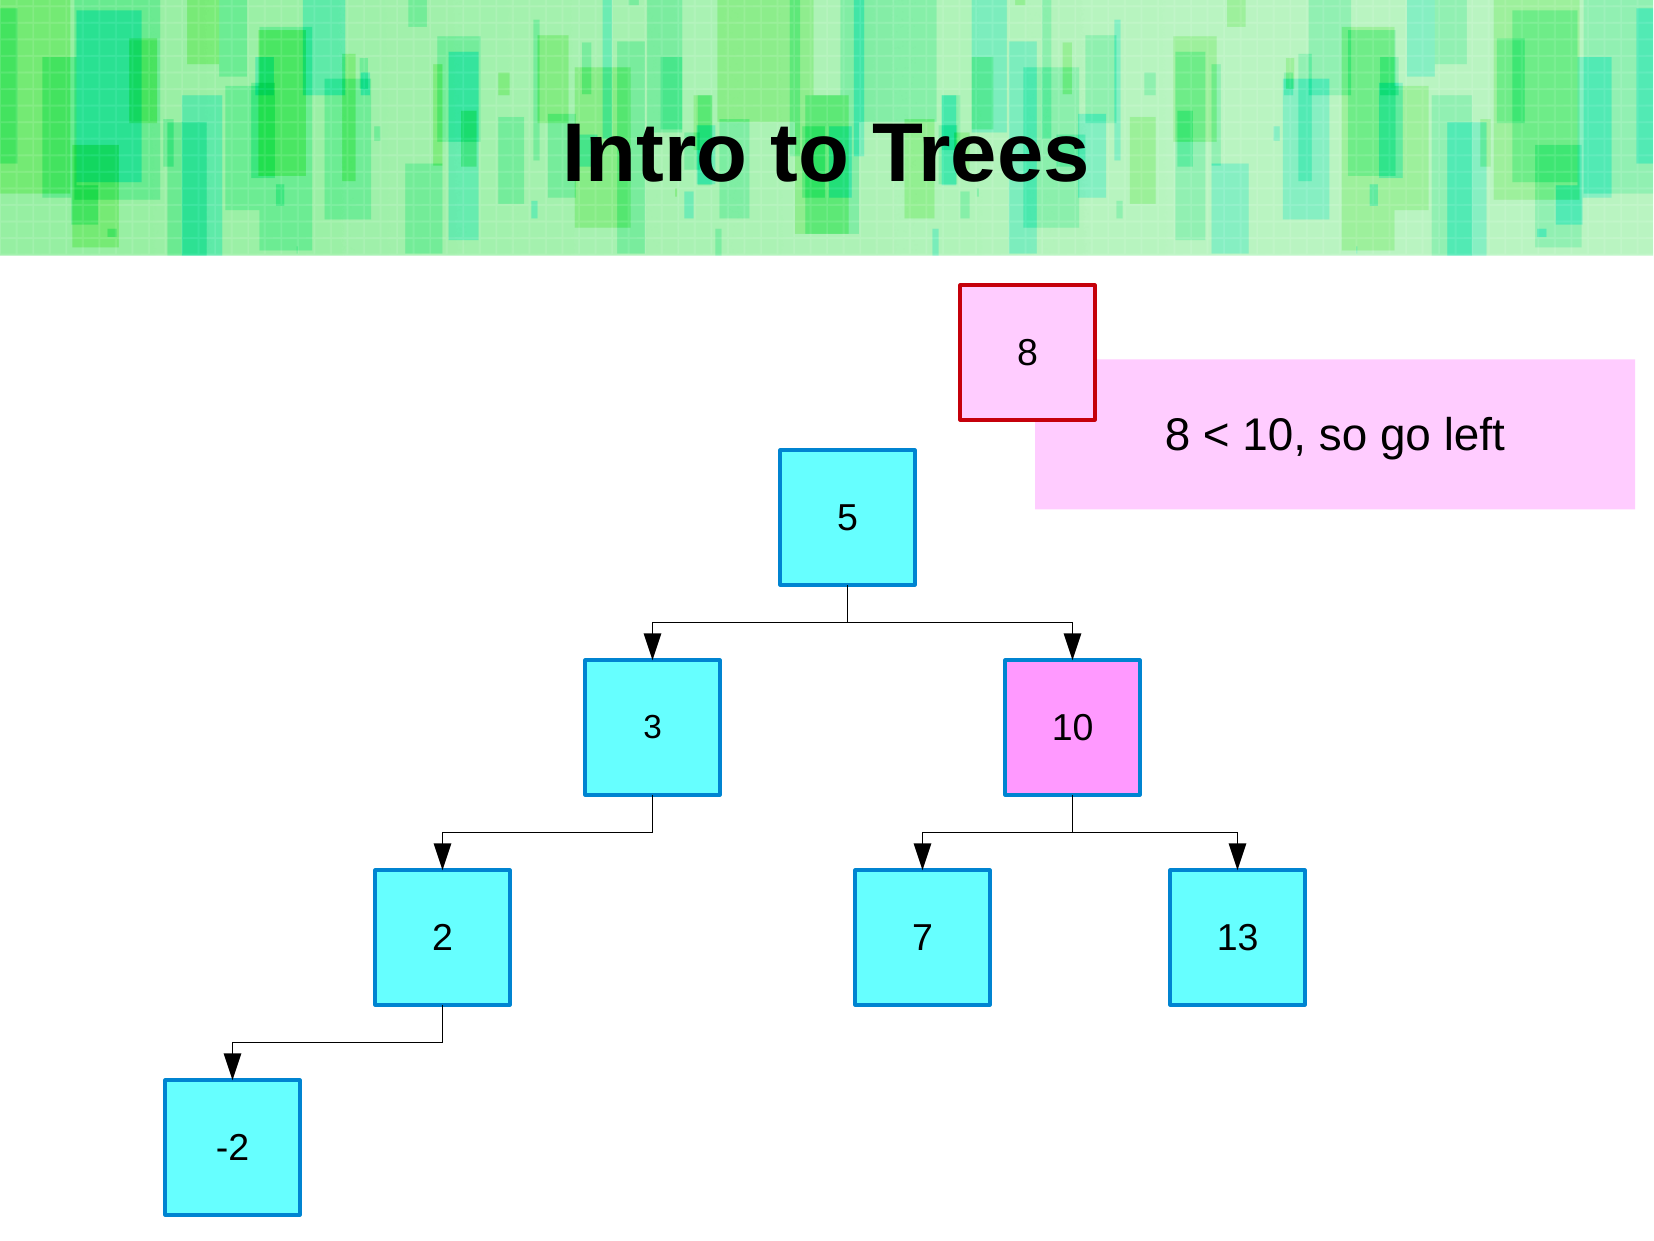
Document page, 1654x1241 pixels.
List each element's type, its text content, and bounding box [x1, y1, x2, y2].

title Intro to Trees [82, 49, 1571, 257]
text_box 13 [1170, 870, 1306, 1006]
text_box 2 [375, 870, 511, 1006]
text_box -2 [165, 1080, 301, 1216]
text_box 8 < 10, so go left [1035, 359, 1636, 510]
text_box 5 [780, 450, 916, 586]
text_box 7 [855, 870, 991, 1006]
text_box 8 [960, 285, 1096, 421]
text_box 3 [585, 660, 721, 796]
text_box 10 [1005, 660, 1141, 796]
picture [0, 0, 1654, 1241]
